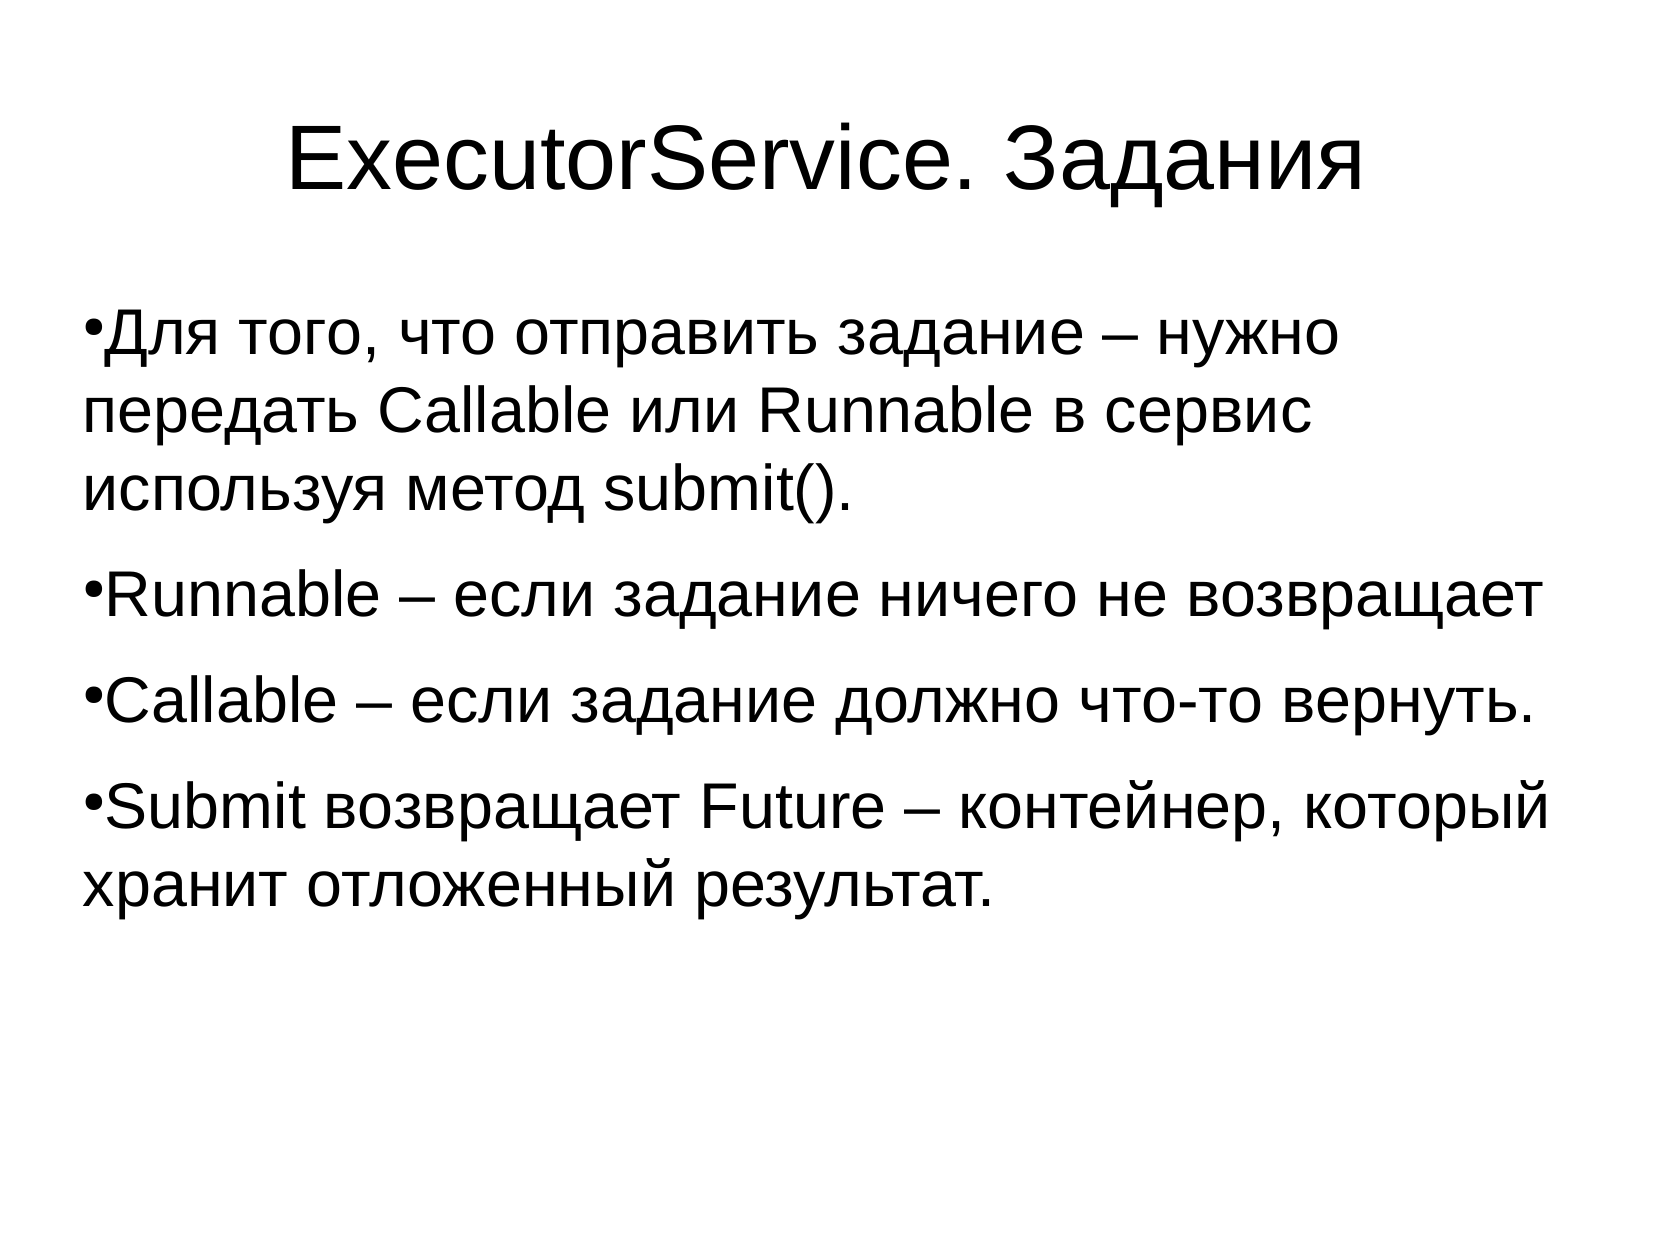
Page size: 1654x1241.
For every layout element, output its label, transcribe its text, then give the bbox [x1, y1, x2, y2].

title ExecutorService. Задания [82, 49, 1571, 257]
list Для того, что отправить задание – нужно передать Callable или Runnable в сервис используя метод submit(). Runnable – если задание ничего не возвращает Callable – если задание должно что-то вернуть. Submit возвращает Future – контейнер, который хранит отложенный результат. [82, 290, 1571, 1052]
